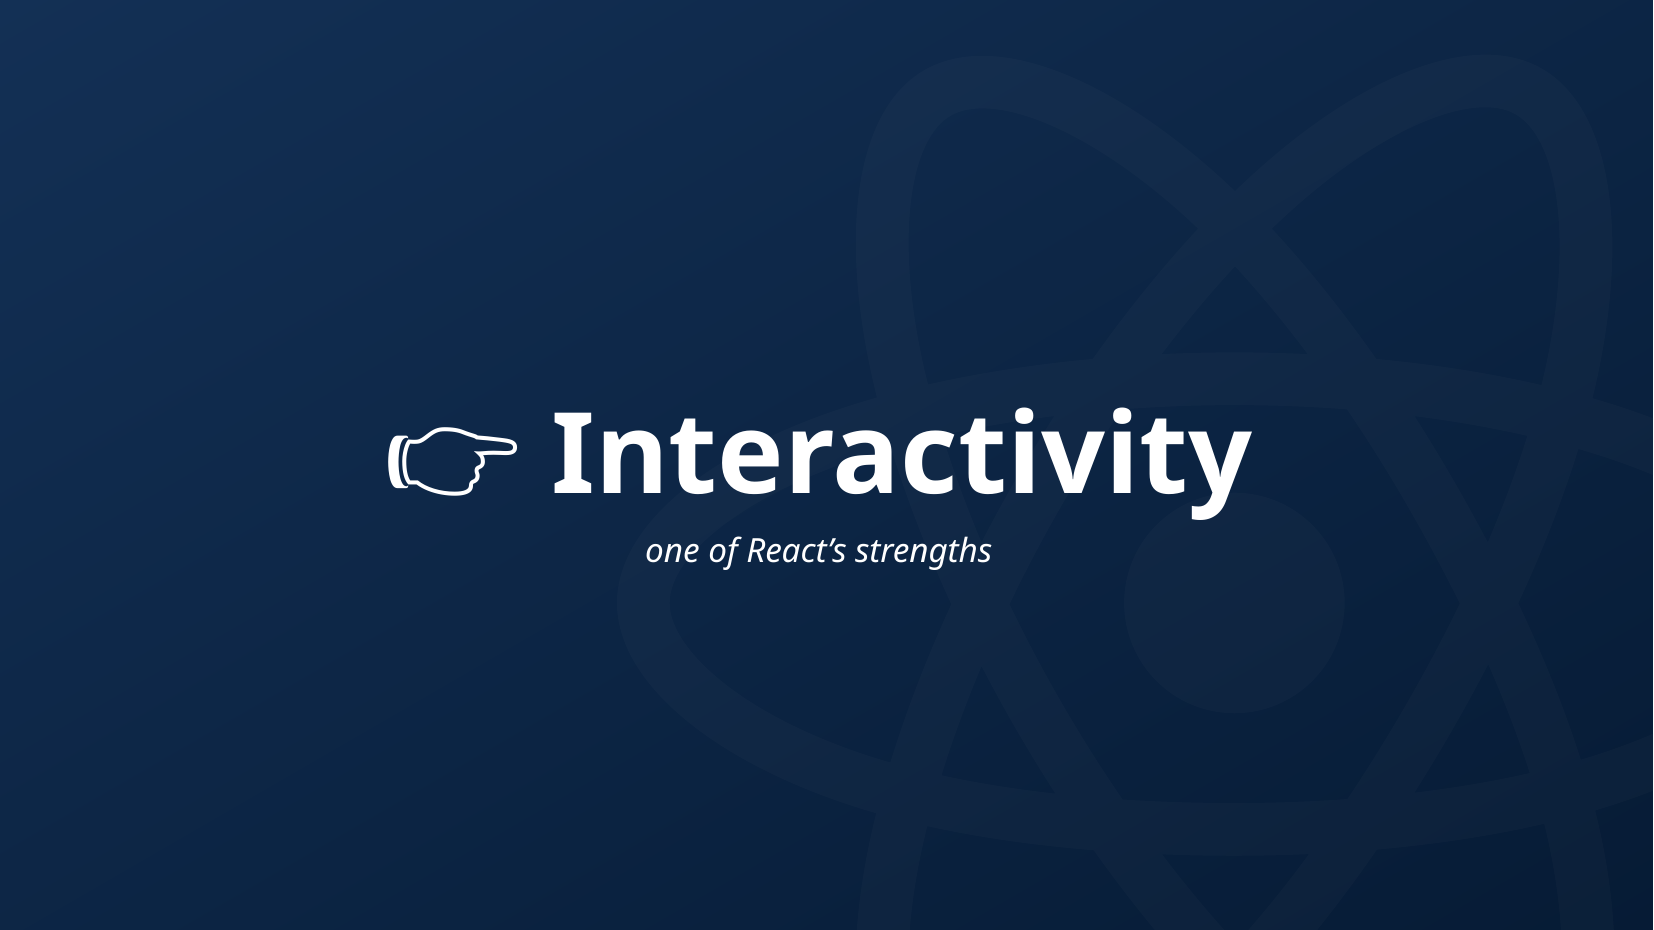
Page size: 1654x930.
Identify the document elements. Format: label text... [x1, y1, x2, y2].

title 👉 Interactivity one of React’s strengths [75, 373, 1563, 573]
